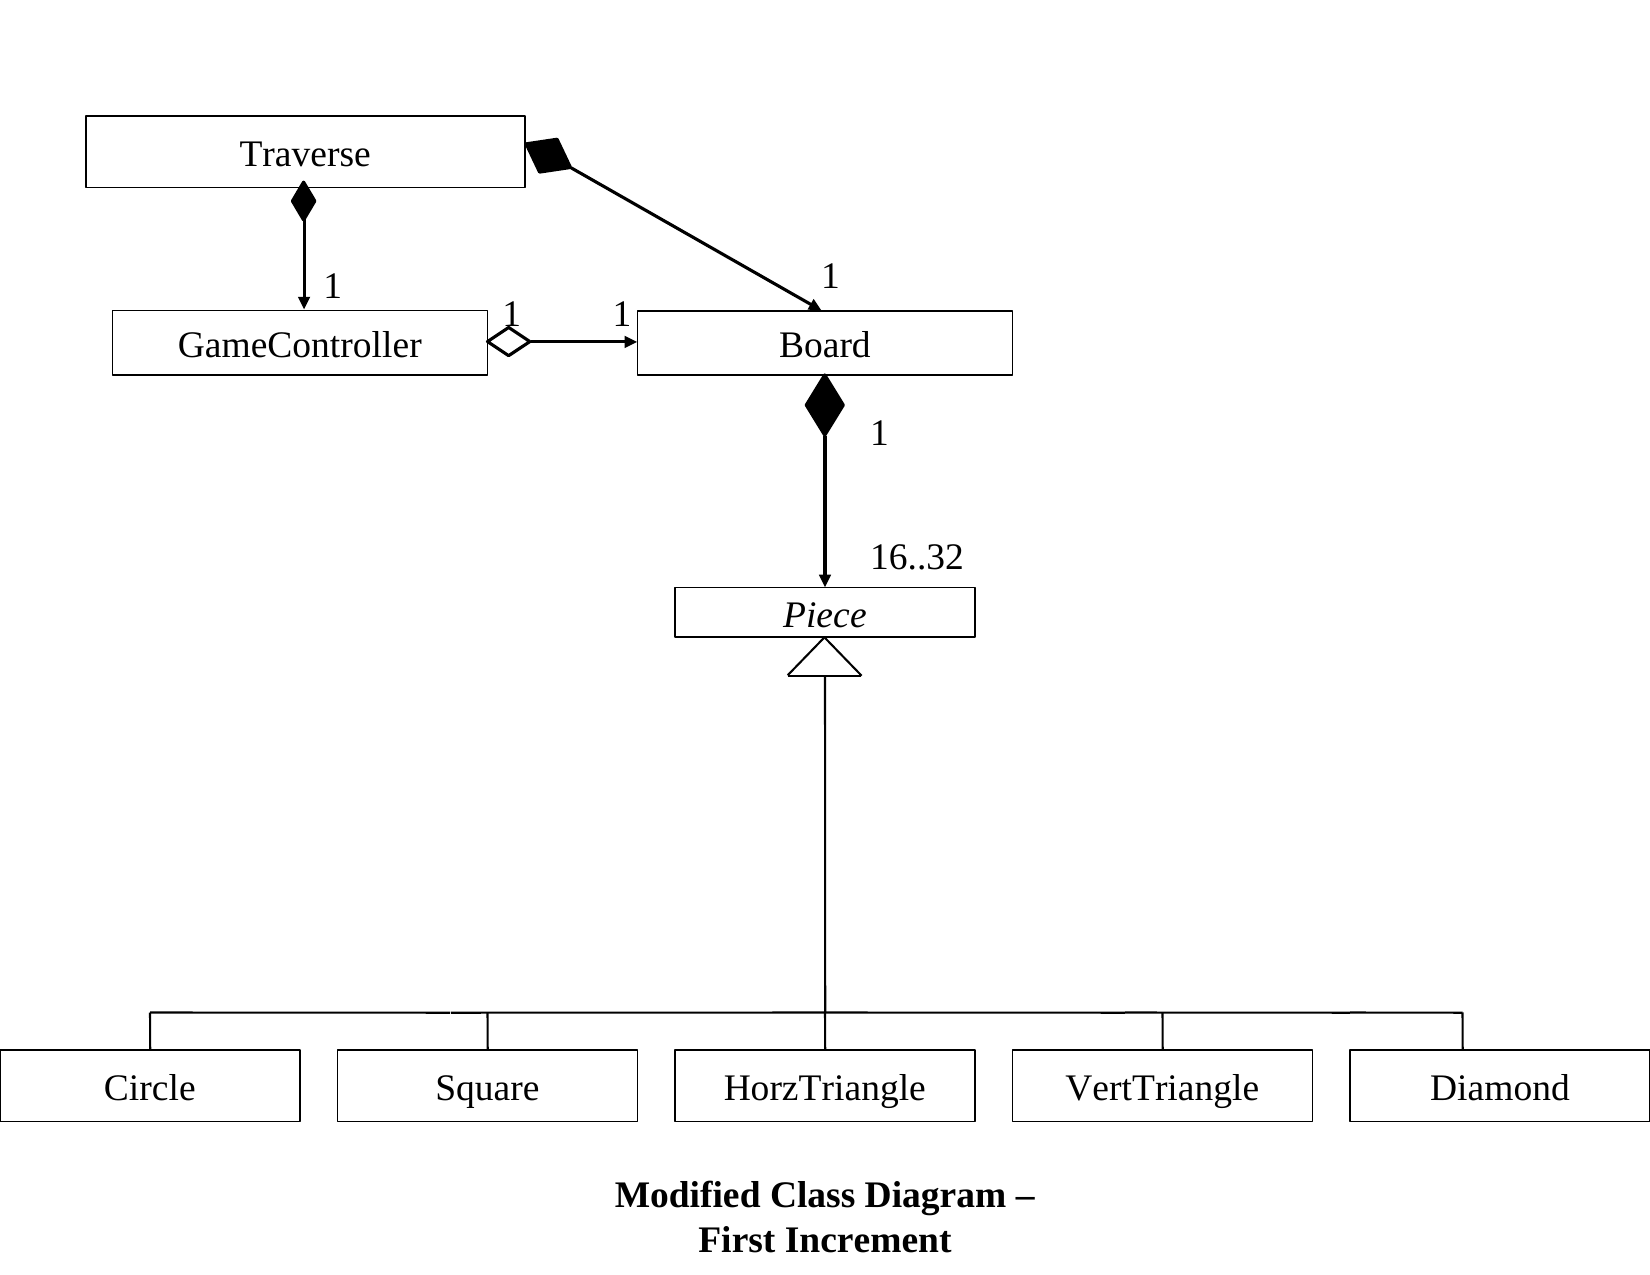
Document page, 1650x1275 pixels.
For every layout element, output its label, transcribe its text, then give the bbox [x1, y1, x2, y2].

text_box [806, 374, 844, 436]
text_box Circle [0, 1049, 301, 1122]
text_box VertTriangle [1012, 1049, 1313, 1122]
text_box HorzTriangle [675, 1049, 976, 1122]
text_box 1 [308, 254, 384, 311]
text_box 1 [597, 281, 673, 338]
text_box Square [337, 1049, 638, 1122]
text_box [526, 139, 571, 173]
text_box 16..32 [855, 525, 991, 576]
text_box Modified Class Diagram – First Increment [600, 1162, 1051, 1219]
text_box Piece [675, 587, 976, 638]
text_box Board [637, 310, 1013, 375]
text_box 1 [806, 243, 882, 300]
text_box GameController [112, 310, 488, 375]
text_box 1 [487, 281, 563, 338]
text_box Traverse [85, 115, 525, 188]
text_box 1 [855, 400, 923, 452]
text_box [292, 182, 315, 219]
text_box Diamond [1350, 1049, 1650, 1122]
text_box 1 [498, 330, 520, 338]
